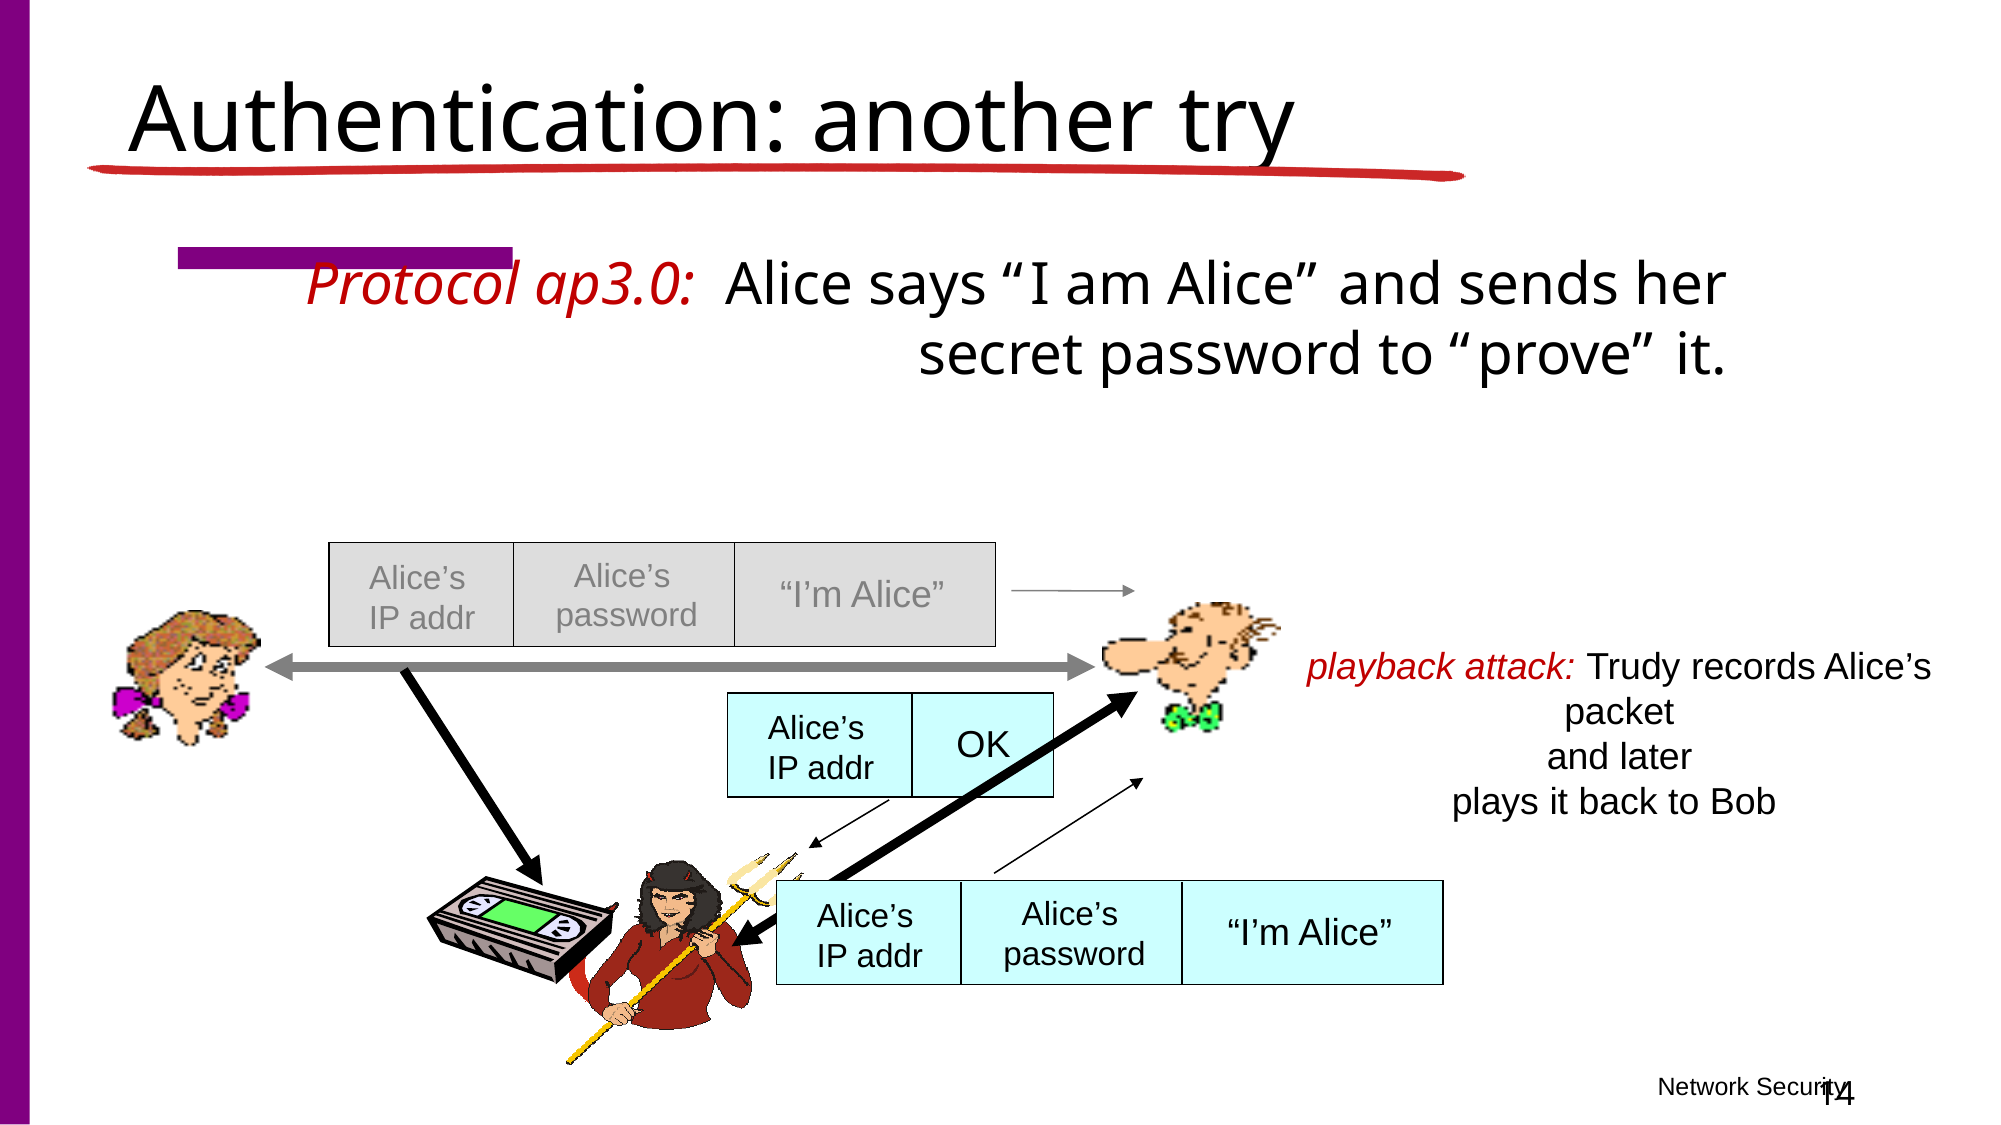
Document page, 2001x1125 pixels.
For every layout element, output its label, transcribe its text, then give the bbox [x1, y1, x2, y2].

text_box [727, 692, 1054, 797]
text_box Alice’s password [540, 546, 714, 642]
text_box Alice’s IP addr [354, 548, 491, 644]
text_box Protocol ap3.0: Alice says “I am Alice” and sends her secret password to “prove” it. [290, 238, 1743, 394]
picture [81, 158, 1482, 187]
text_box [776, 880, 1444, 985]
text_box Alice’s IP addr [801, 886, 939, 982]
text_box Alice’s password [988, 884, 1161, 980]
picture [426, 852, 804, 1065]
text_box [329, 542, 996, 647]
title Authentication: another try [78, 21, 1779, 209]
picture [107, 610, 261, 752]
text_box Alice’s IP addr [752, 698, 890, 795]
text_box “I’m Alice” [765, 562, 960, 623]
text_box “I’m Alice” [1212, 900, 1407, 962]
picture [1102, 602, 1281, 739]
text_box playback attack: Trudy records Alice’s packet and later plays it back to Bob [1291, 634, 1948, 830]
text_box [981, 751, 1054, 797]
text_box OK [941, 712, 1026, 773]
text_box Network Security [1016, 1062, 1862, 1114]
